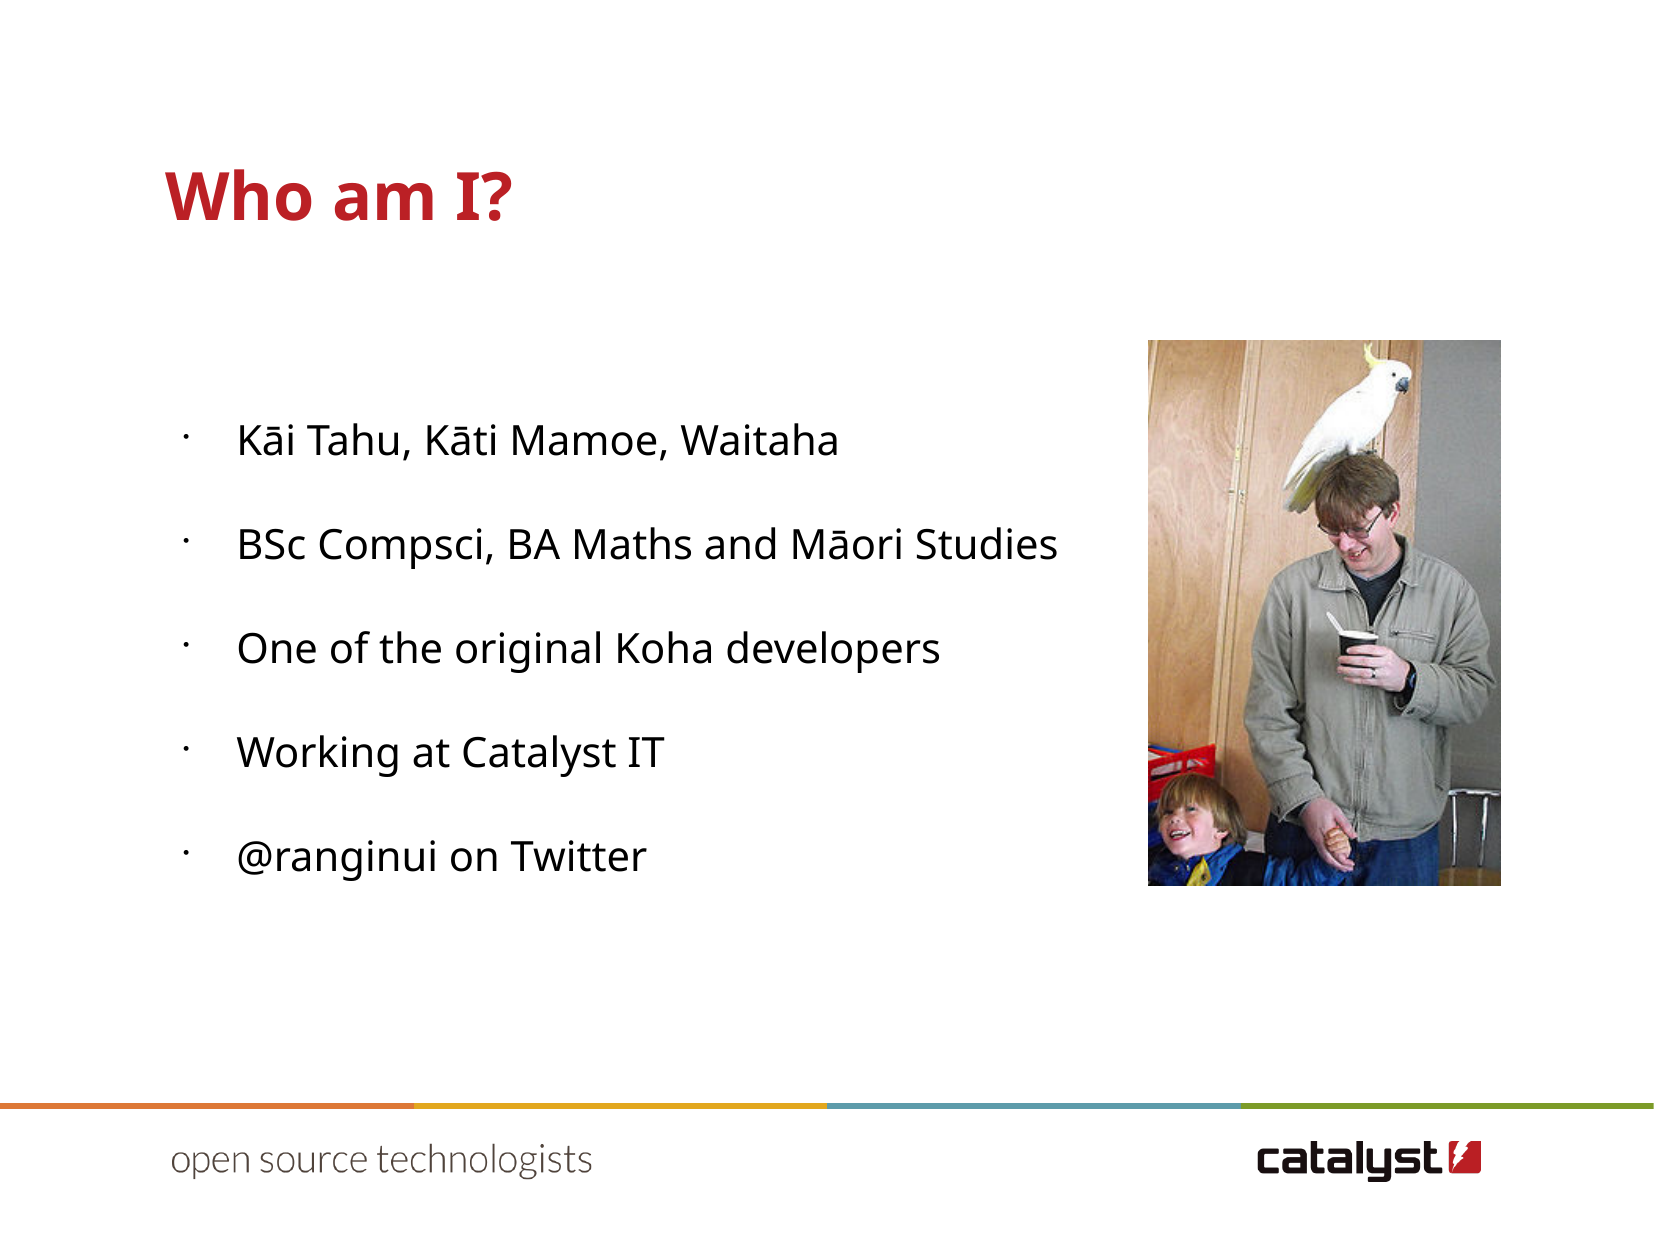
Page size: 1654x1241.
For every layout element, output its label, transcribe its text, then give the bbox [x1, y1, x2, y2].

picture [1148, 340, 1501, 886]
picture [0, 1103, 1654, 1182]
title Who am I? [165, 90, 1489, 298]
list Kāi Tahu, Kāti Mamoe, Waitaha BSc Compsci, BA Maths and Māori Studies One of the original Koha developers Working at Catalyst IT @ranginui on Twitter [165, 307, 1489, 1027]
